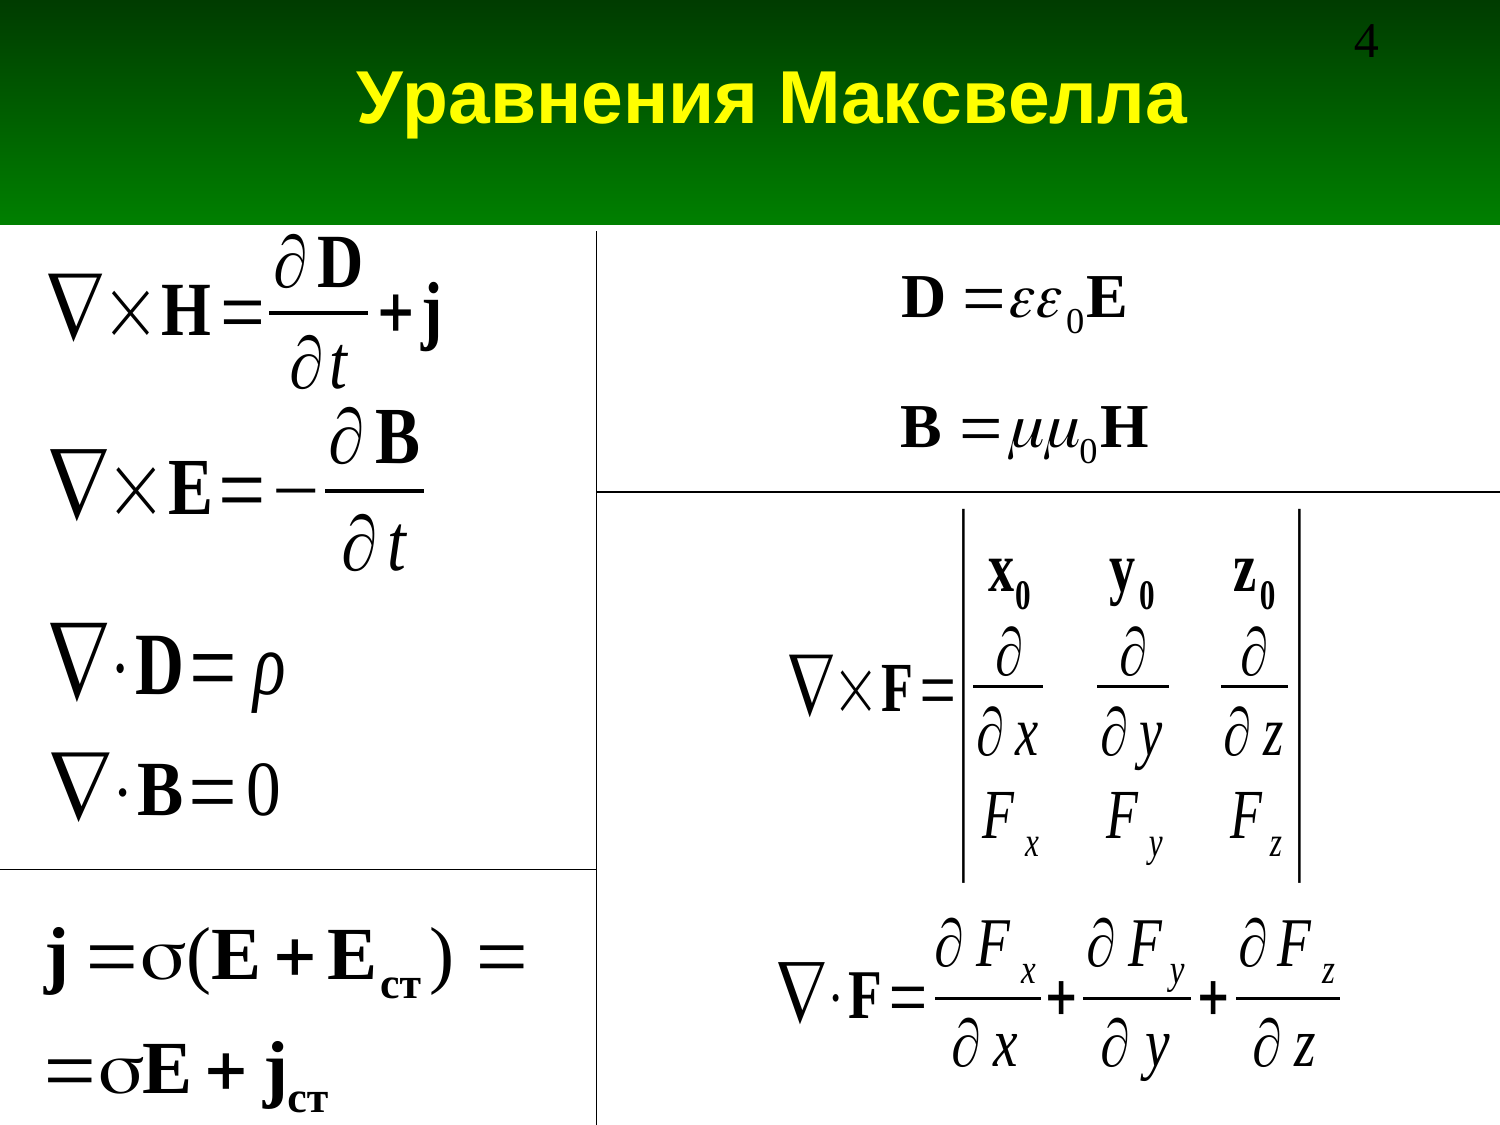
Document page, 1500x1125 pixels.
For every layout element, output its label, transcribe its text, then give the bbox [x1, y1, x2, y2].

chart [29, 746, 298, 835]
chart [761, 905, 1355, 1083]
chart [891, 385, 1162, 480]
title Уравнения Максвелла [123, 0, 1399, 188]
chart [28, 220, 459, 587]
chart [29, 616, 301, 717]
chart [891, 255, 1137, 350]
chart [773, 503, 1321, 884]
chart [29, 904, 530, 1125]
